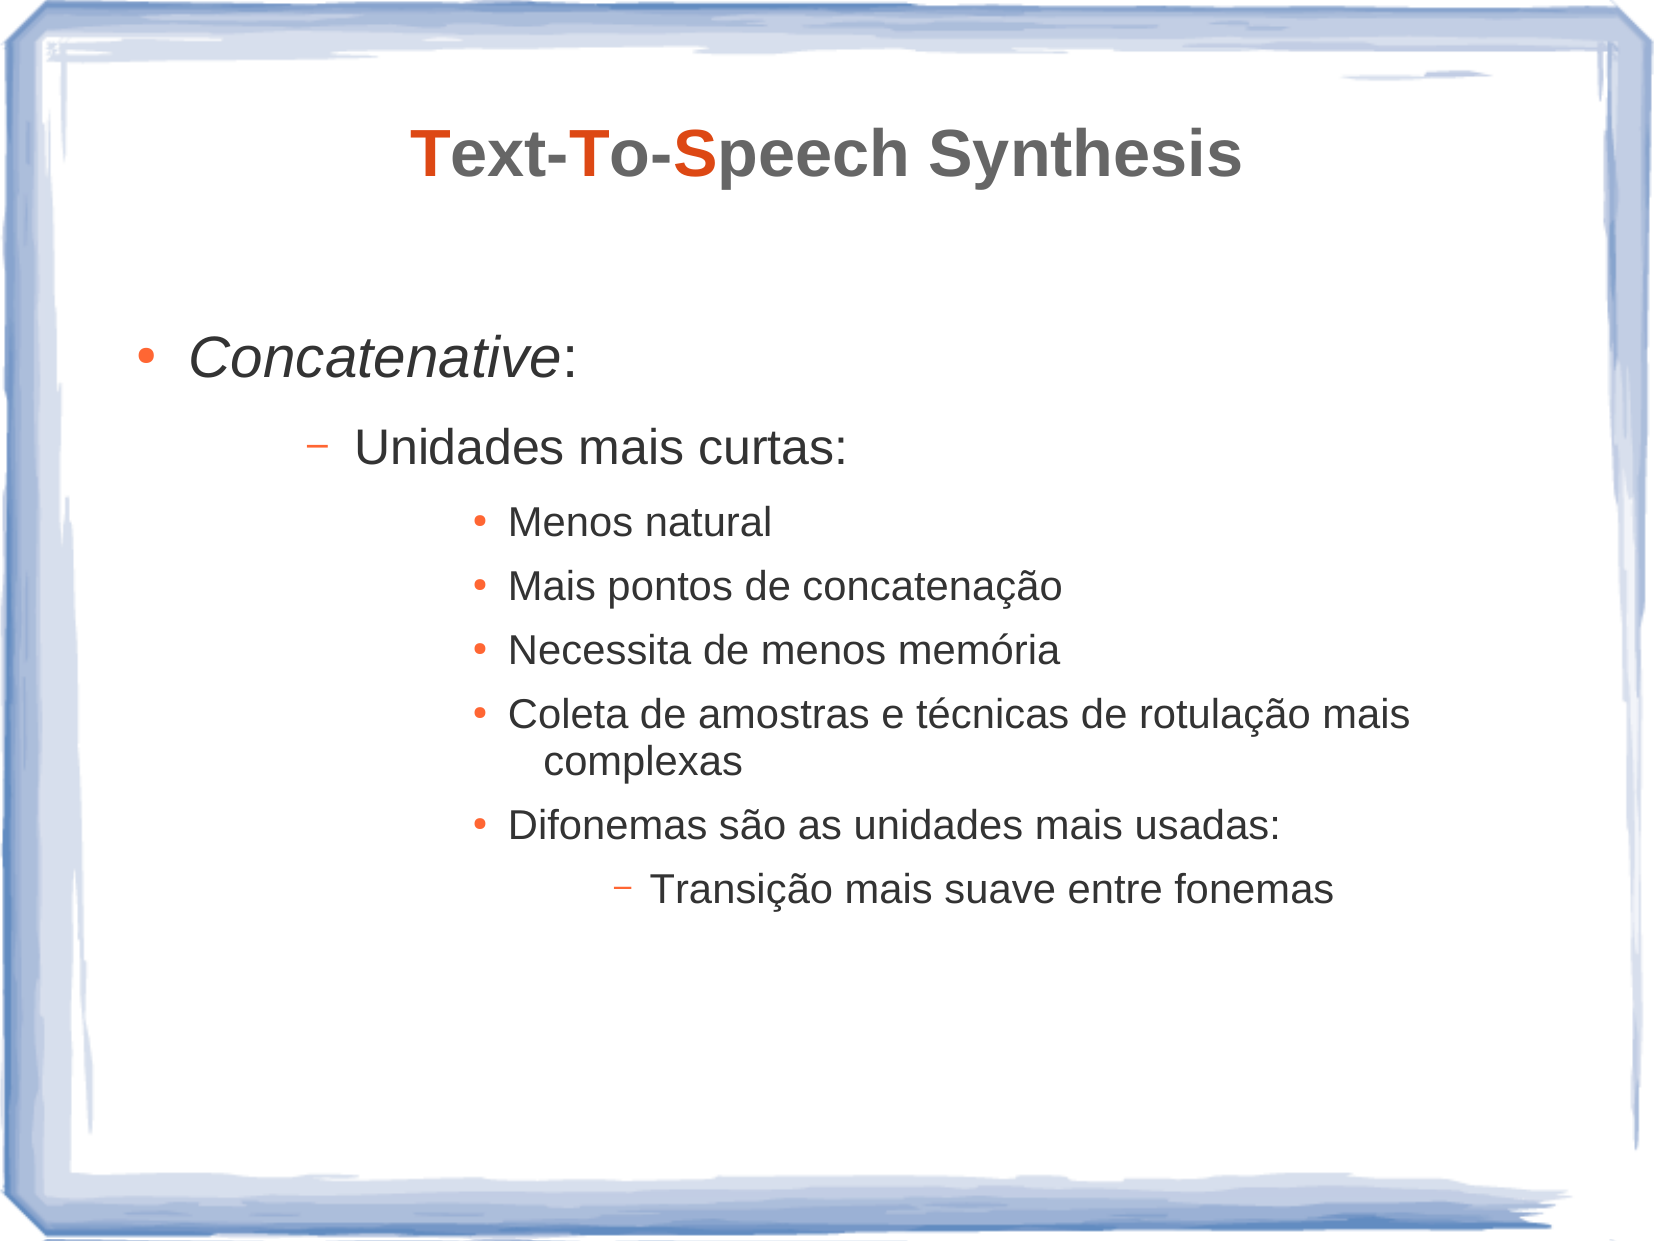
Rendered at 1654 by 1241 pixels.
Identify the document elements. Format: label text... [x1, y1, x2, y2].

title Text-To-Speech Synthesis [82, 49, 1571, 257]
picture [0, 0, 1654, 1241]
list Concatenative: Unidades mais curtas: Menos natural Mais pontos de concatenação Necessita de menos memória Coleta de amostras e técnicas de rotulação mais complexas Difonemas são as unidades mais usadas: Transição mais suave entre fonemas [118, 324, 1571, 1045]
